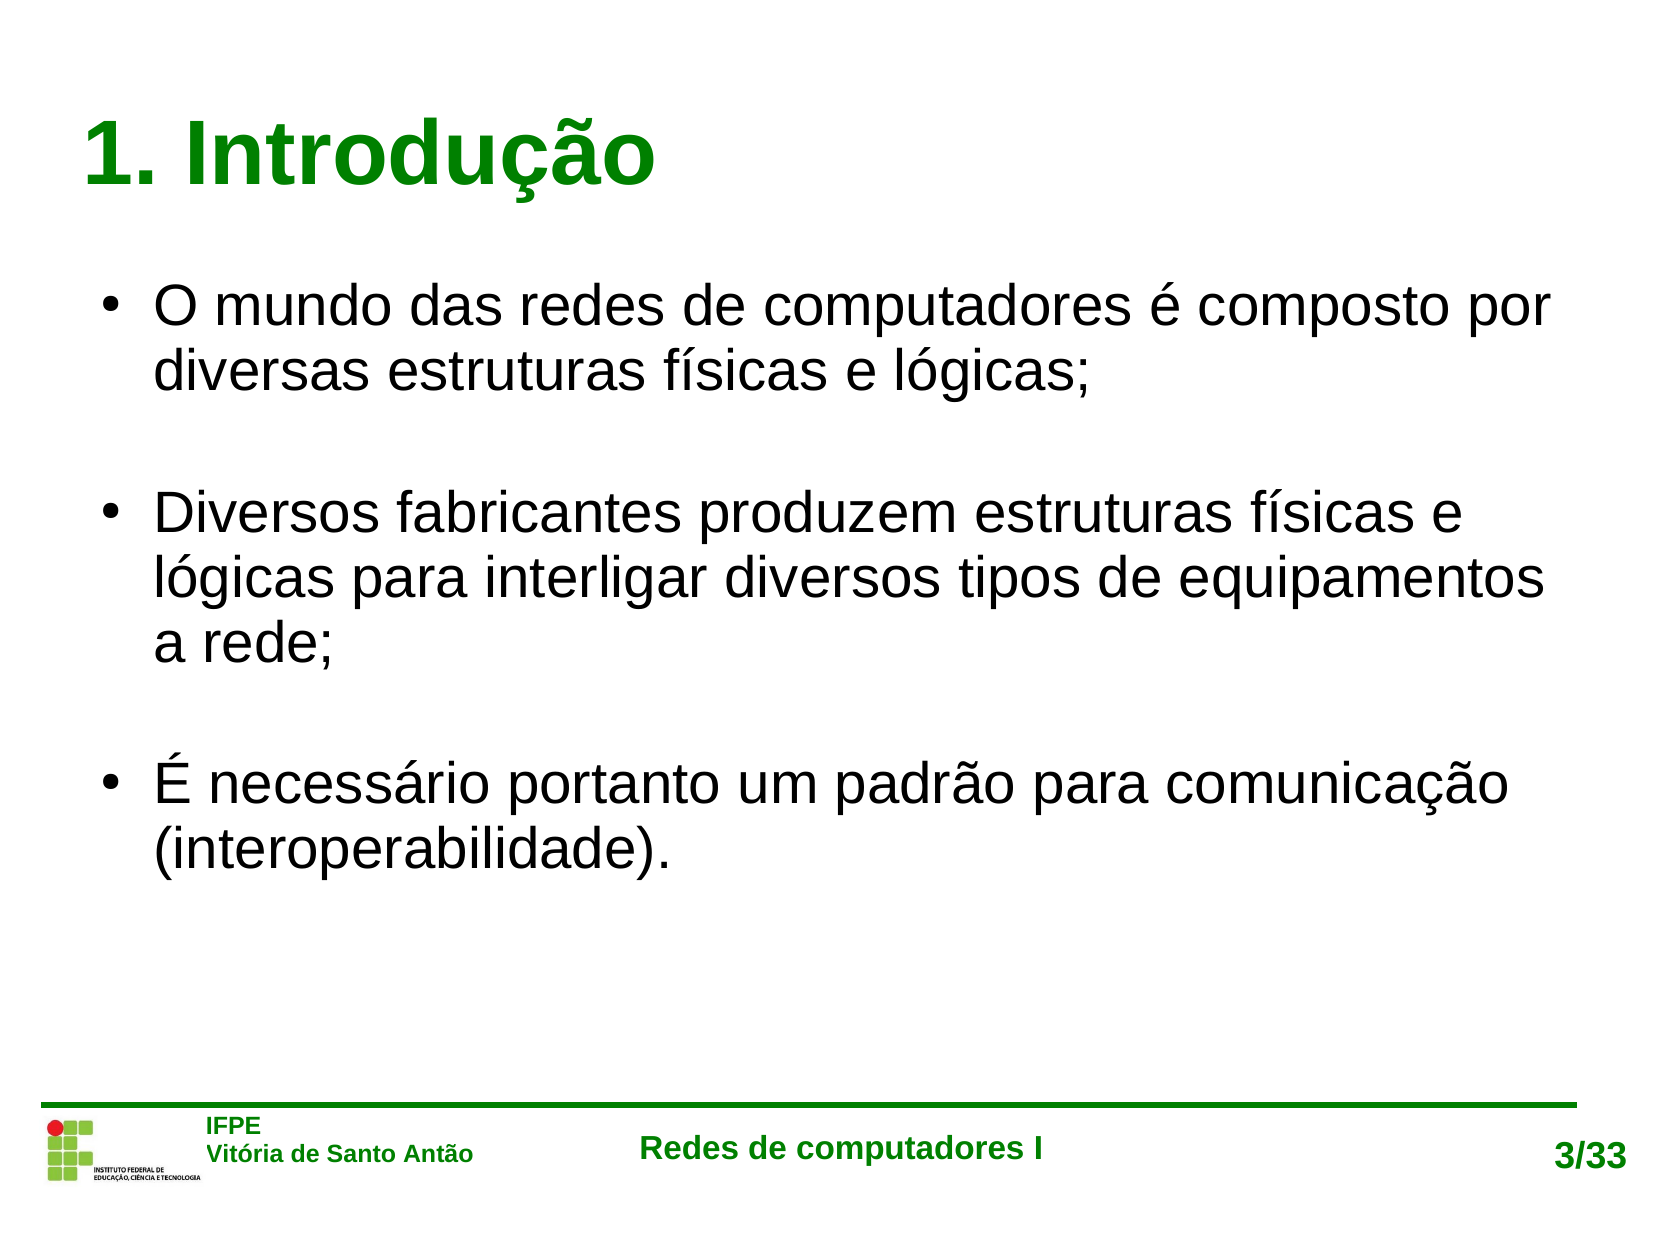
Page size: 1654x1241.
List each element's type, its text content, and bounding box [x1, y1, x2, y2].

picture [39, 1111, 207, 1191]
title 1. Introdução [82, 49, 1571, 257]
list O mundo das redes de computadores é composto por diversas estruturas físicas e lógicas; Diversos fabricantes produzem estruturas físicas e lógicas para interligar diversos tipos de equipamentos a rede; É necessário portanto um padrão para comunicação (interoperabilidade). [82, 272, 1571, 1091]
